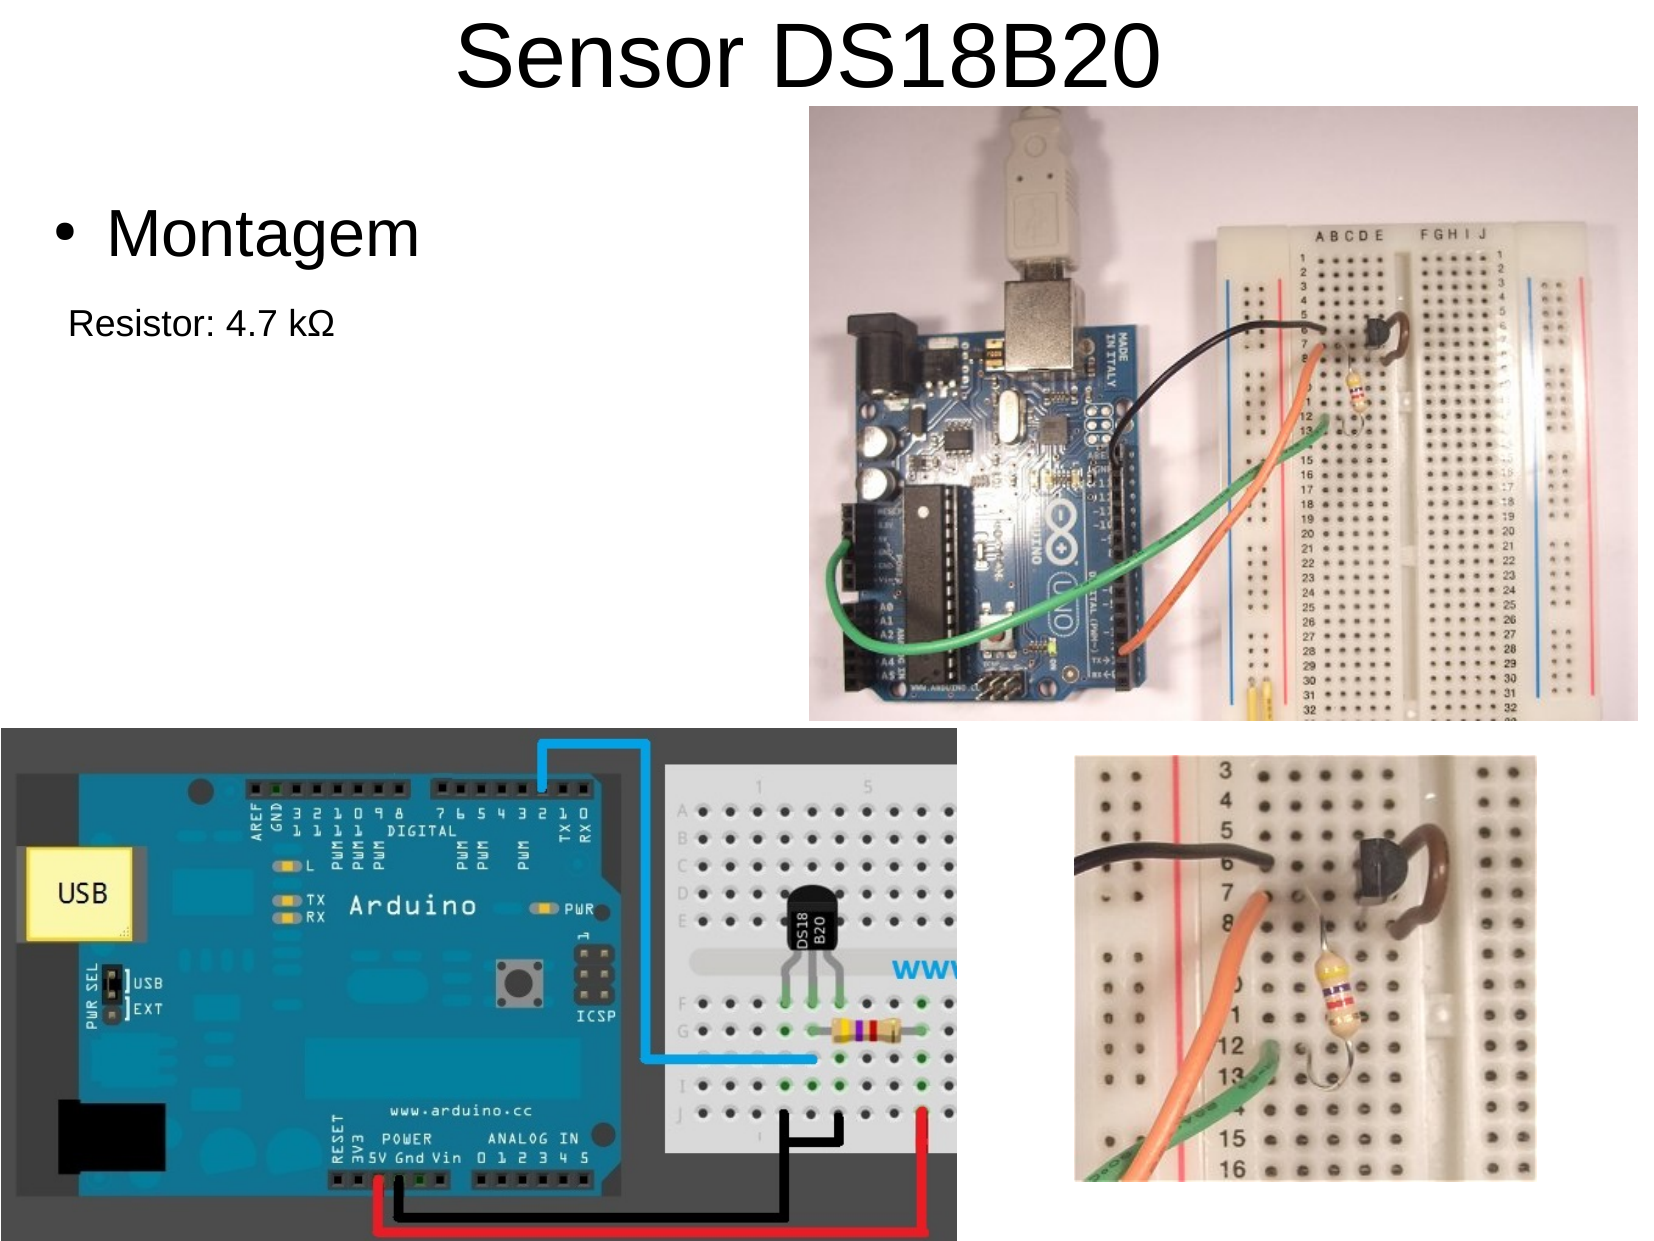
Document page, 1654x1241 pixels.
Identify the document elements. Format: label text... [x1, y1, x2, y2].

list Montagem [35, 195, 922, 284]
text_box Resistor: 4.7 kΩ [53, 295, 396, 353]
picture [1074, 755, 1537, 1182]
picture [1, 728, 957, 1241]
title Sensor DS18B20 [183, 4, 1436, 108]
picture [809, 106, 1638, 721]
